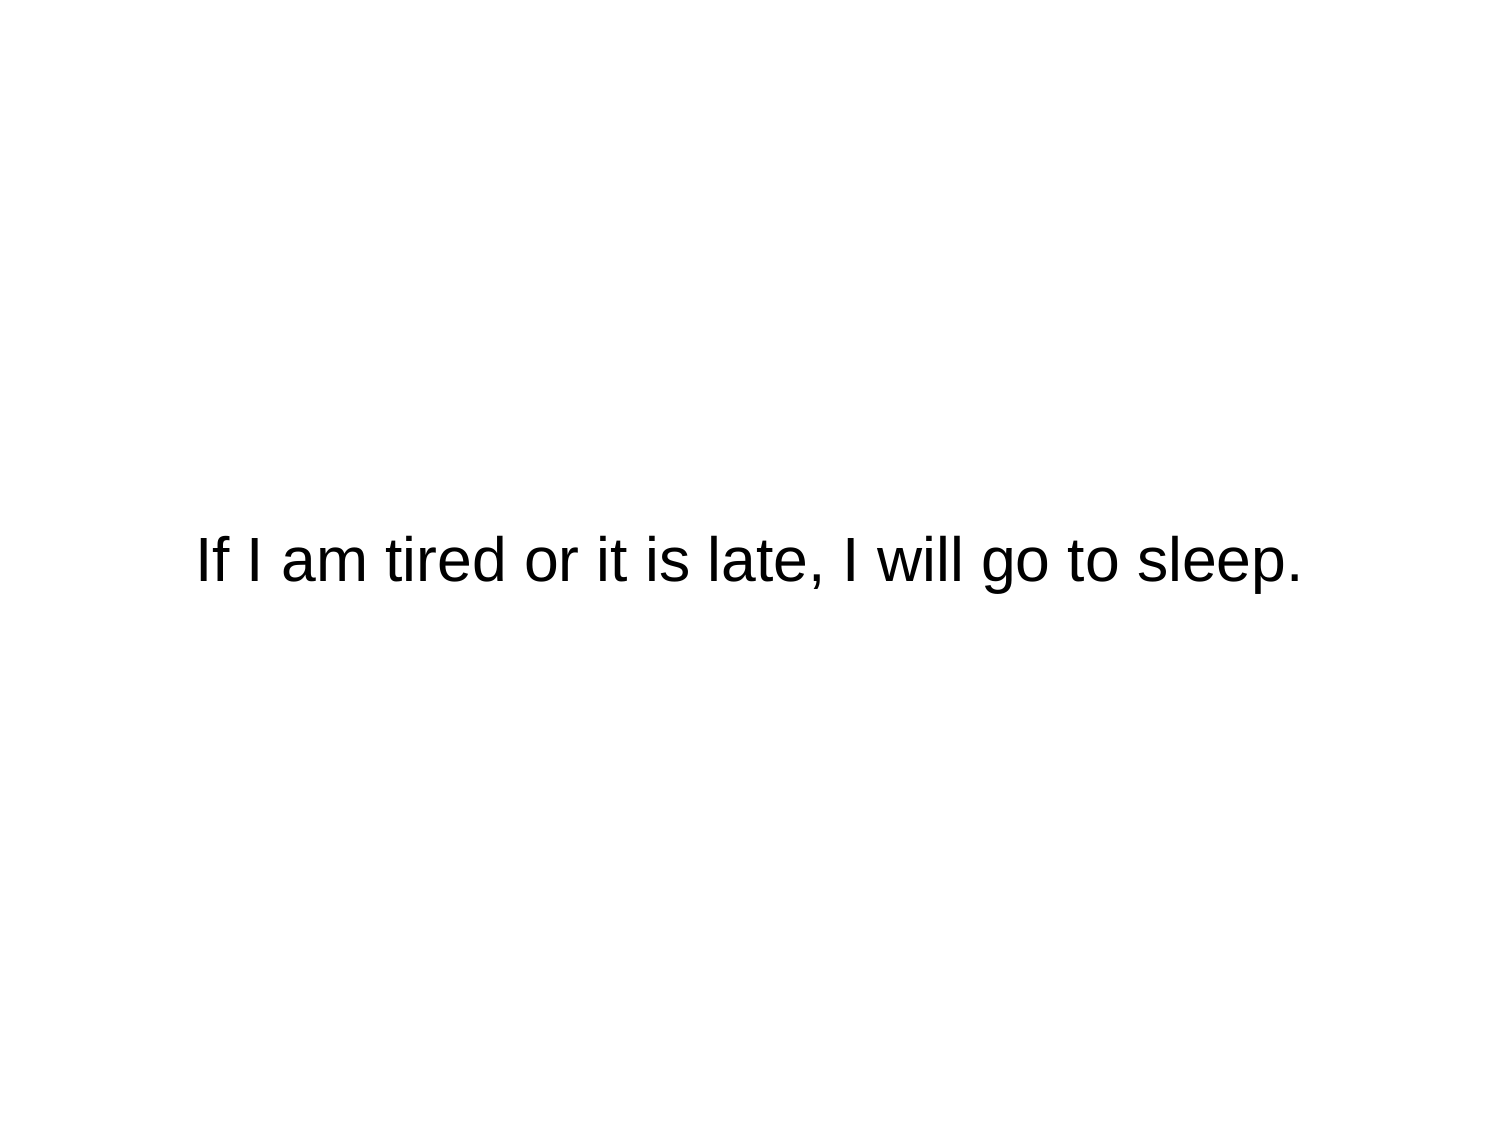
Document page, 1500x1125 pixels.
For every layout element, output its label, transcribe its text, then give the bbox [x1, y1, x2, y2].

text_box If I am tired or it is late, I will go to sleep. [75, 504, 1425, 621]
